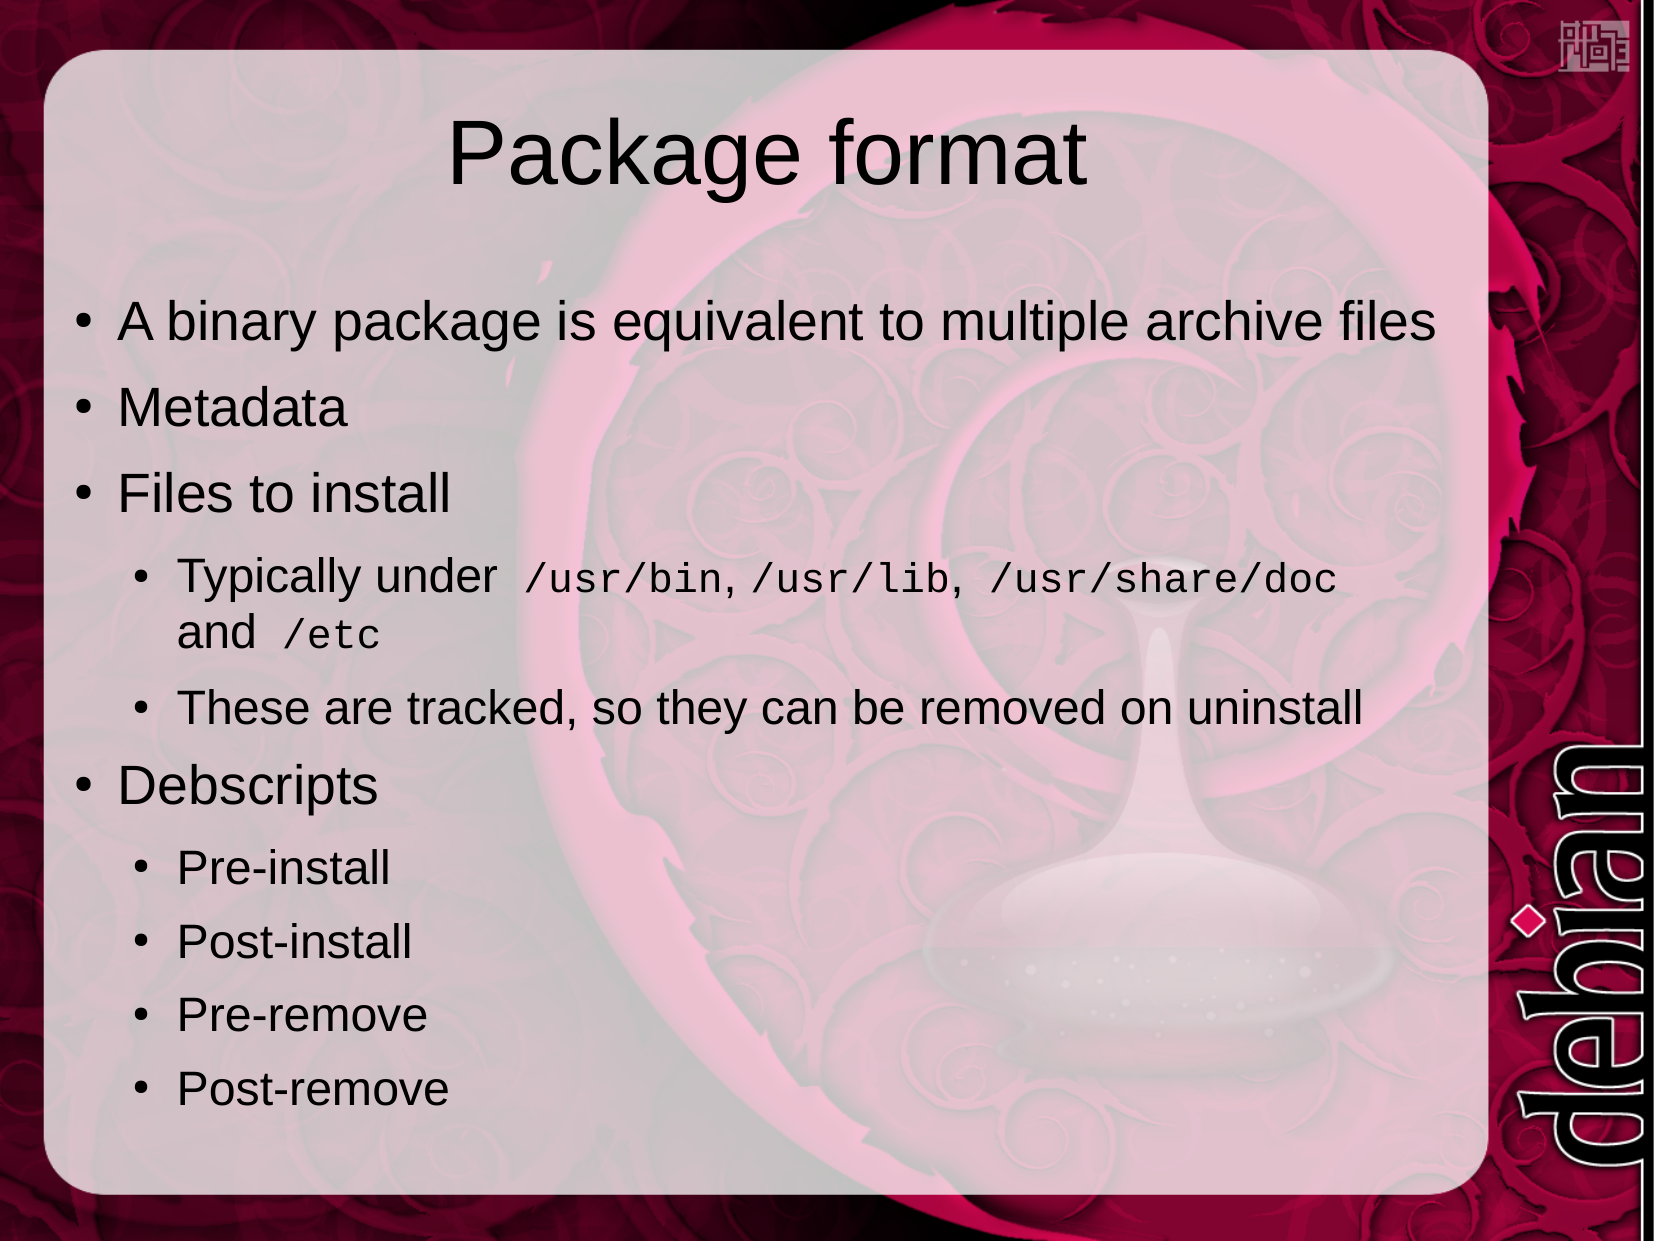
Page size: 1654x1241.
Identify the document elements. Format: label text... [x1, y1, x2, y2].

list A binary package is equivalent to multiple archive files Metadata Files to install Typically under /usr/bin, /usr/lib, /usr/share/doc and /etc These are tracked, so they can be removed on uninstall Debscripts Pre-install Post-install Pre-remove Post-remove [59, 290, 1477, 1134]
title Package format [59, 49, 1477, 257]
picture [0, 0, 1654, 1241]
